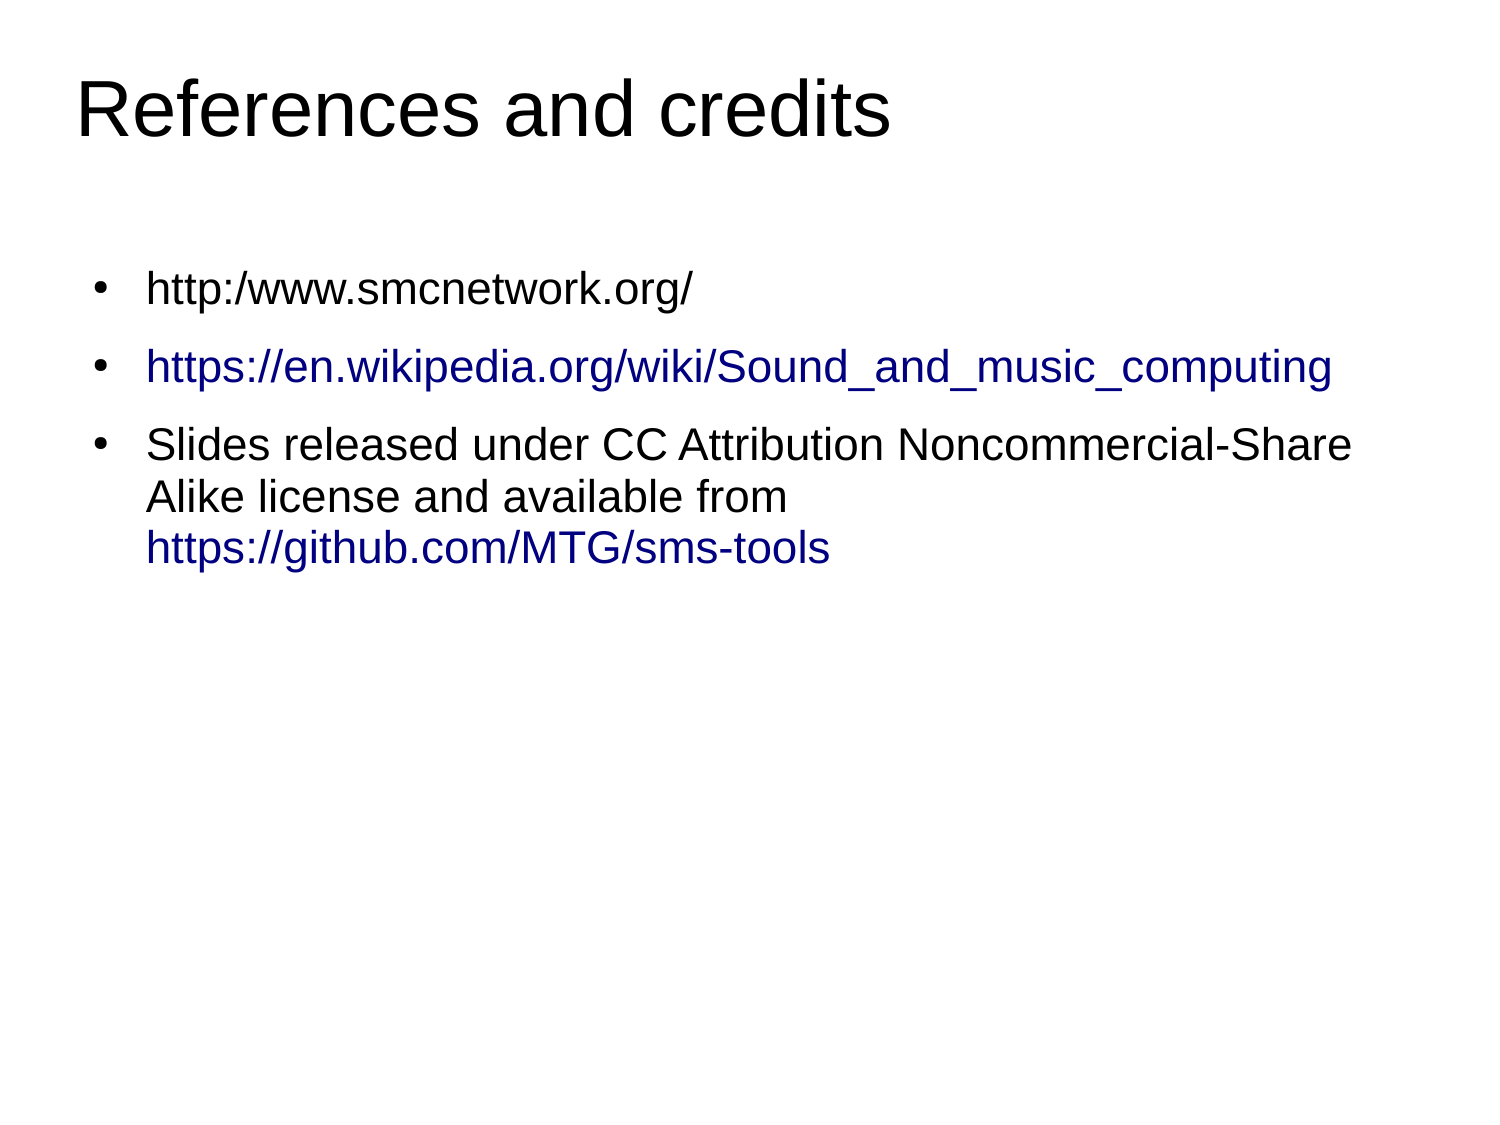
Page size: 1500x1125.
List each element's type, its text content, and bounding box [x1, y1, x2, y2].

title References and credits [75, 15, 1425, 203]
list http:/www.smcnetwork.org/ https://en.wikipedia.org/wiki/Sound_and_music_computing Slides released under CC Attribution Noncommercial-Share Alike license and available from https://github.com/MTG/sms-tools [75, 263, 1425, 916]
